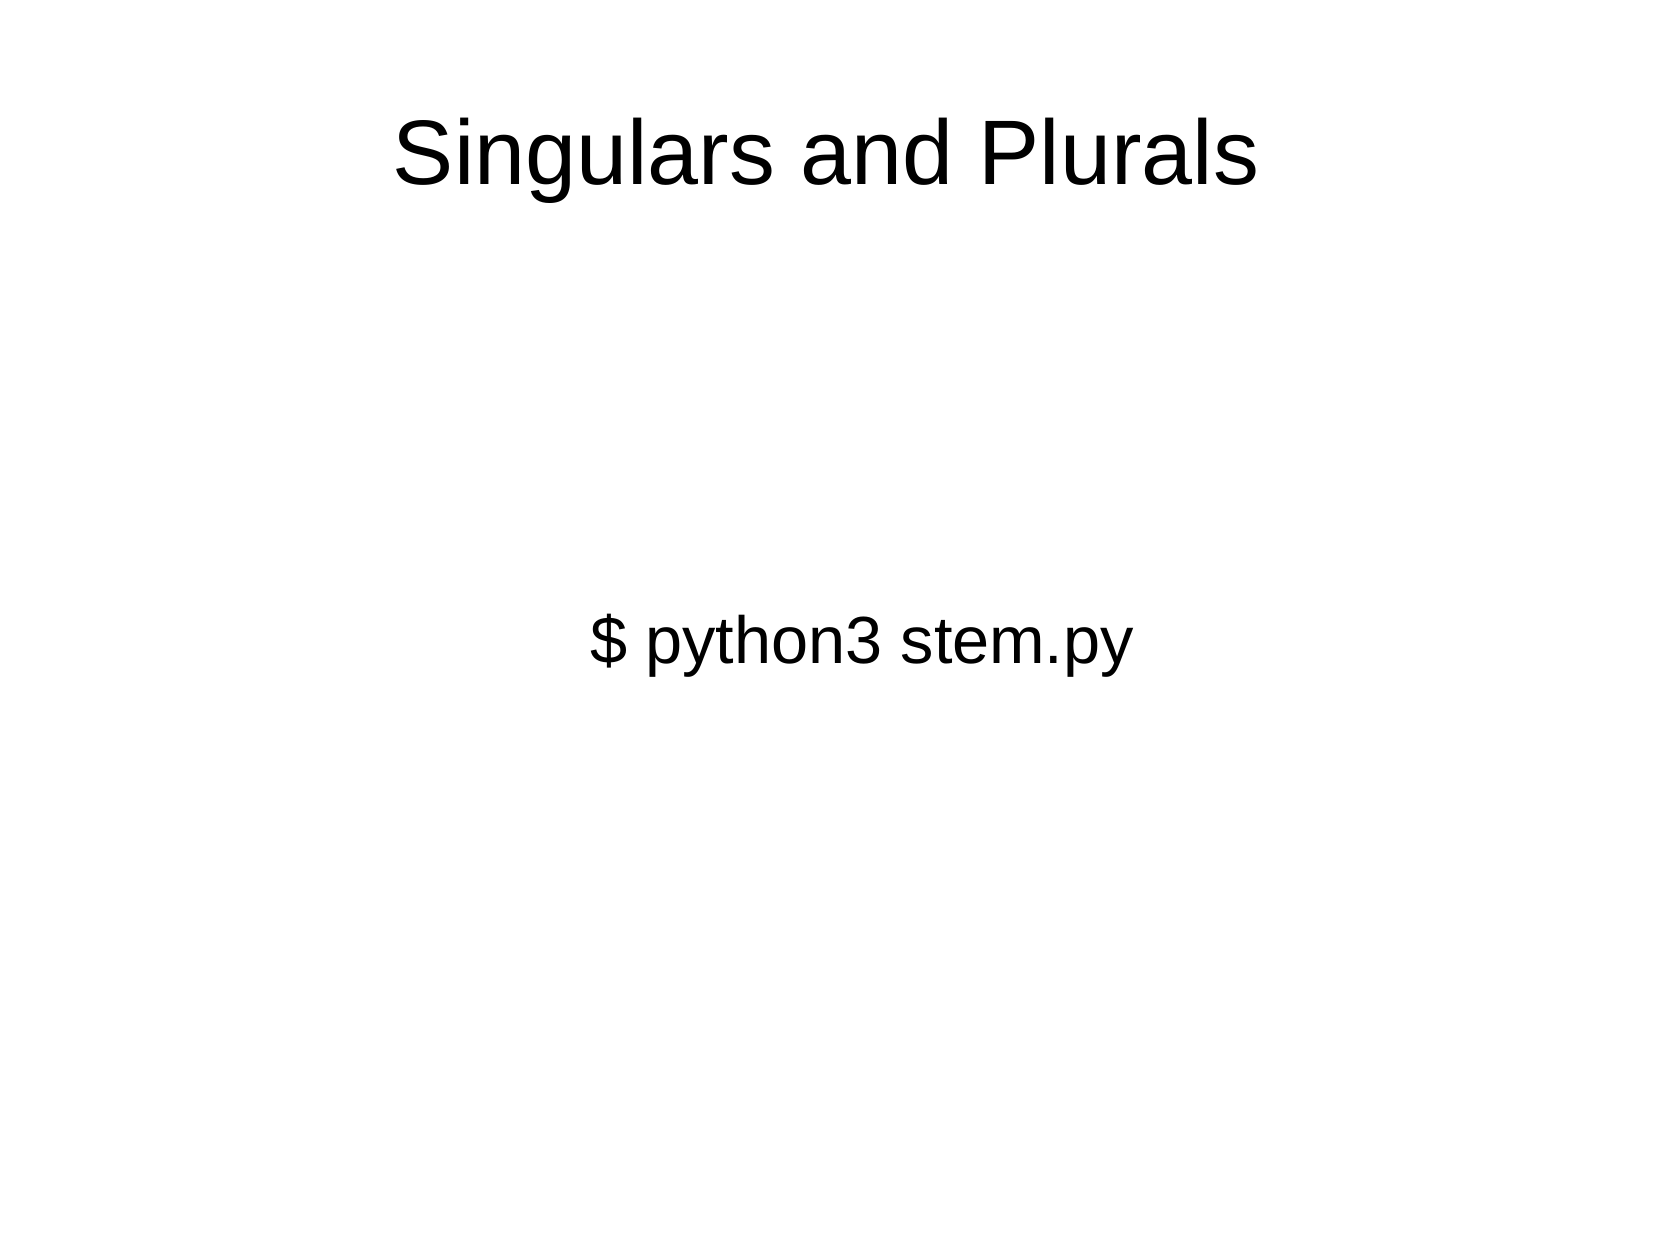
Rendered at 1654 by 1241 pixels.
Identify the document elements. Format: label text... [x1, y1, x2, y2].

title Singulars and Plurals [82, 49, 1571, 257]
list $ python3 stem.py [82, 290, 1571, 1010]
